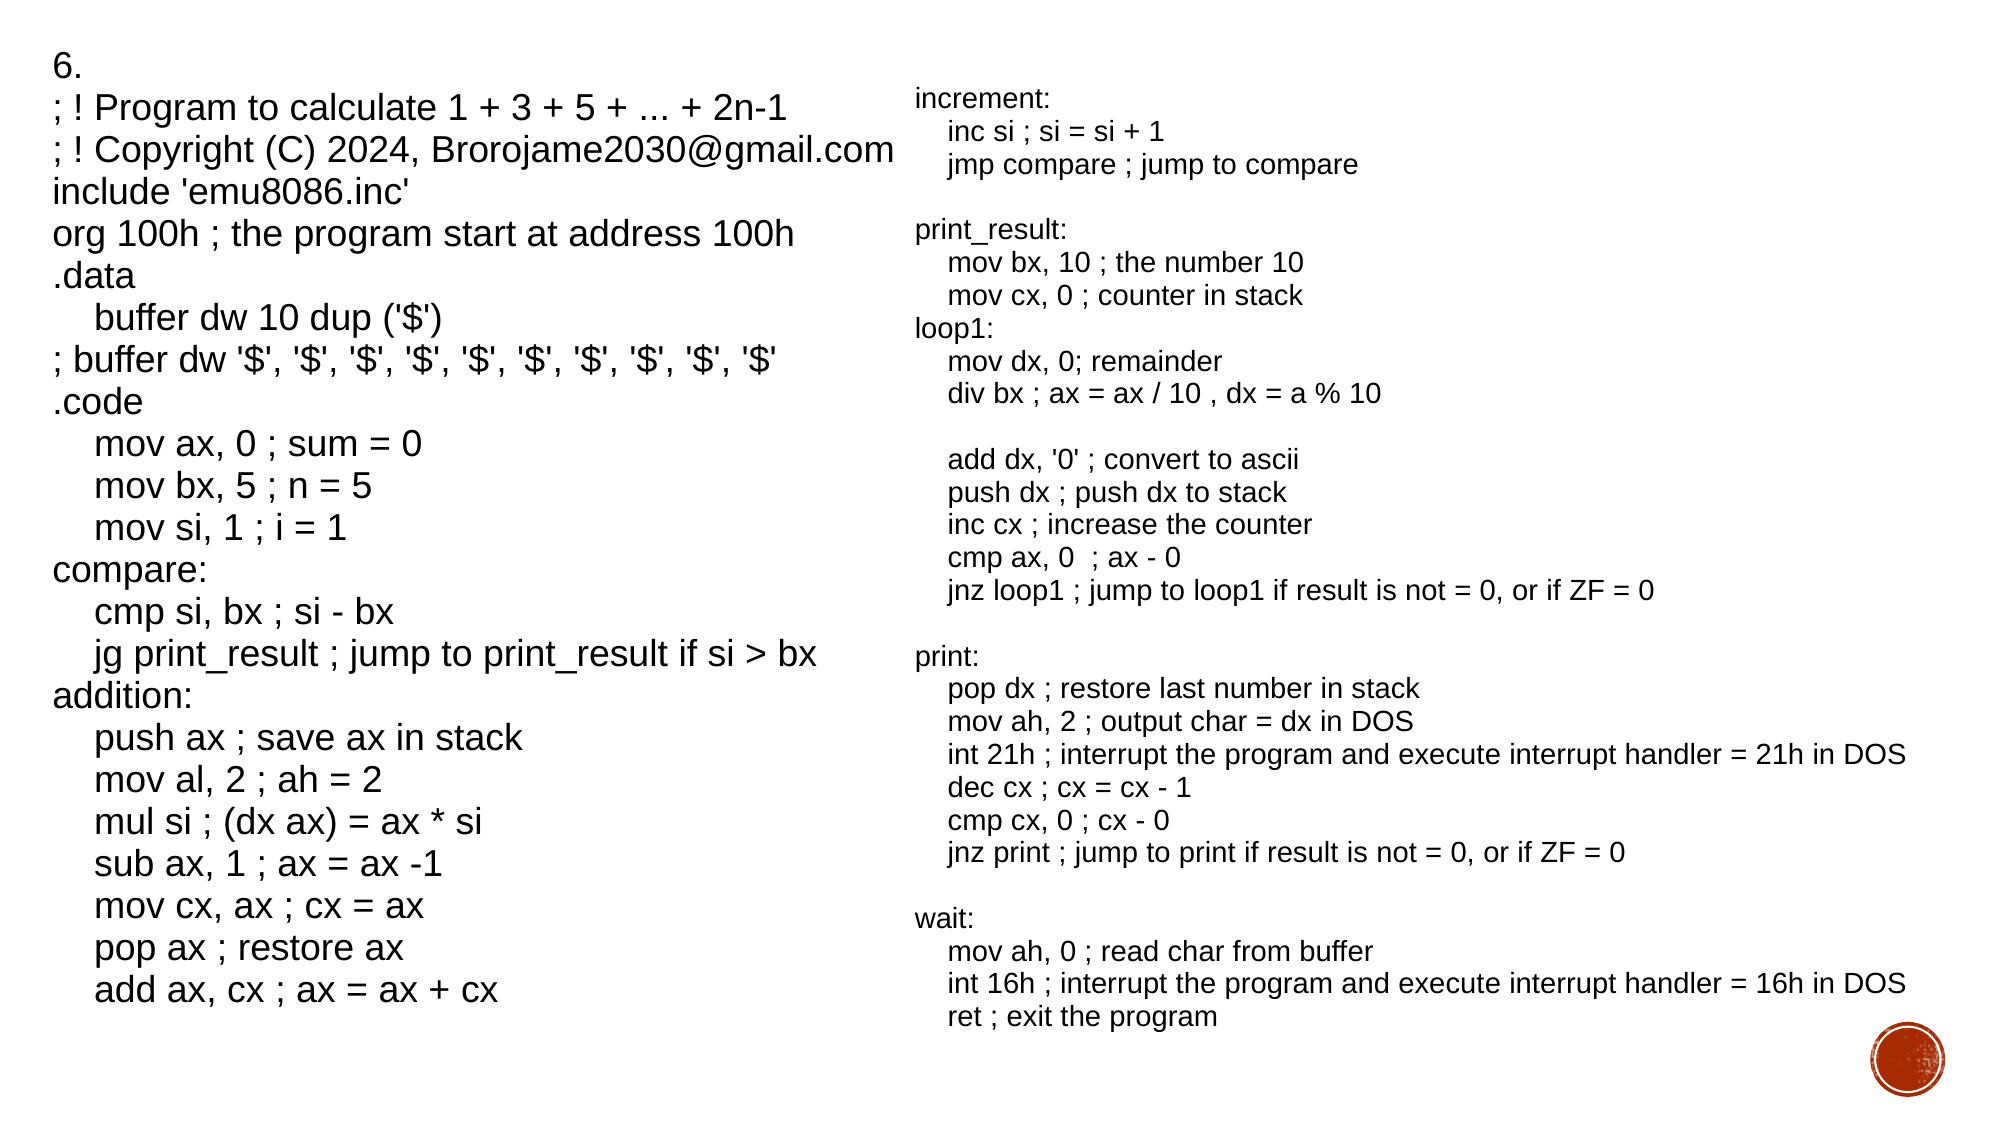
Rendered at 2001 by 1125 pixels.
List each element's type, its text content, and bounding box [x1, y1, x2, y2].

text_box increment: inc si ; si = si + 1 jmp compare ; jump to compare print_result: mov bx, 10 ; the number 10 mov cx, 0 ; counter in stack loop1: mov dx, 0; remainder div bx ; ax = ax / 10 , dx = a % 10 add dx, '0' ; convert to ascii push dx ; push dx to stack inc cx ; increase the counter cmp ax, 0 ; ax - 0 jnz loop1 ; jump to loop1 if result is not = 0, or if ZF = 0 print: pop dx ; restore last number in stack mov ah, 2 ; output char = dx in DOS int 21h ; interrupt the program and execute interrupt handler = 21h in DOS dec cx ; cx = cx - 1 cmp cx, 0 ; cx - 0 jnz print ; jump to print if result is not = 0, or if ZF = 0 wait: mov ah, 0 ; read char from buffer int 16h ; interrupt the program and execute interrupt handler = 16h in DOS ret ; exit the program [900, 75, 2000, 1125]
text_box 6. ; ! Program to calculate 1 + 3 + 5 + ... + 2n-1 ; ! Copyright (C) 2024, Brorojame2030@gmail.com include 'emu8086.inc' org 100h ; the program start at address 100h .data buffer dw 10 dup ('$') ; buffer dw '$', '$', '$', '$', '$', '$', '$', '$', '$', '$' .code mov ax, 0 ; sum = 0 mov bx, 5 ; n = 5 mov si, 1 ; i = 1 compare: cmp si, bx ; si - bx jg print_result ; jump to print_result if si > bx addition: push ax ; save ax in stack mov al, 2 ; ah = 2 mul si ; (dx ax) = ax * si sub ax, 1 ; ax = ax -1 mov cx, ax ; cx = ax pop ax ; restore ax add ax, cx ; ax = ax + cx [37, 37, 1201, 1125]
